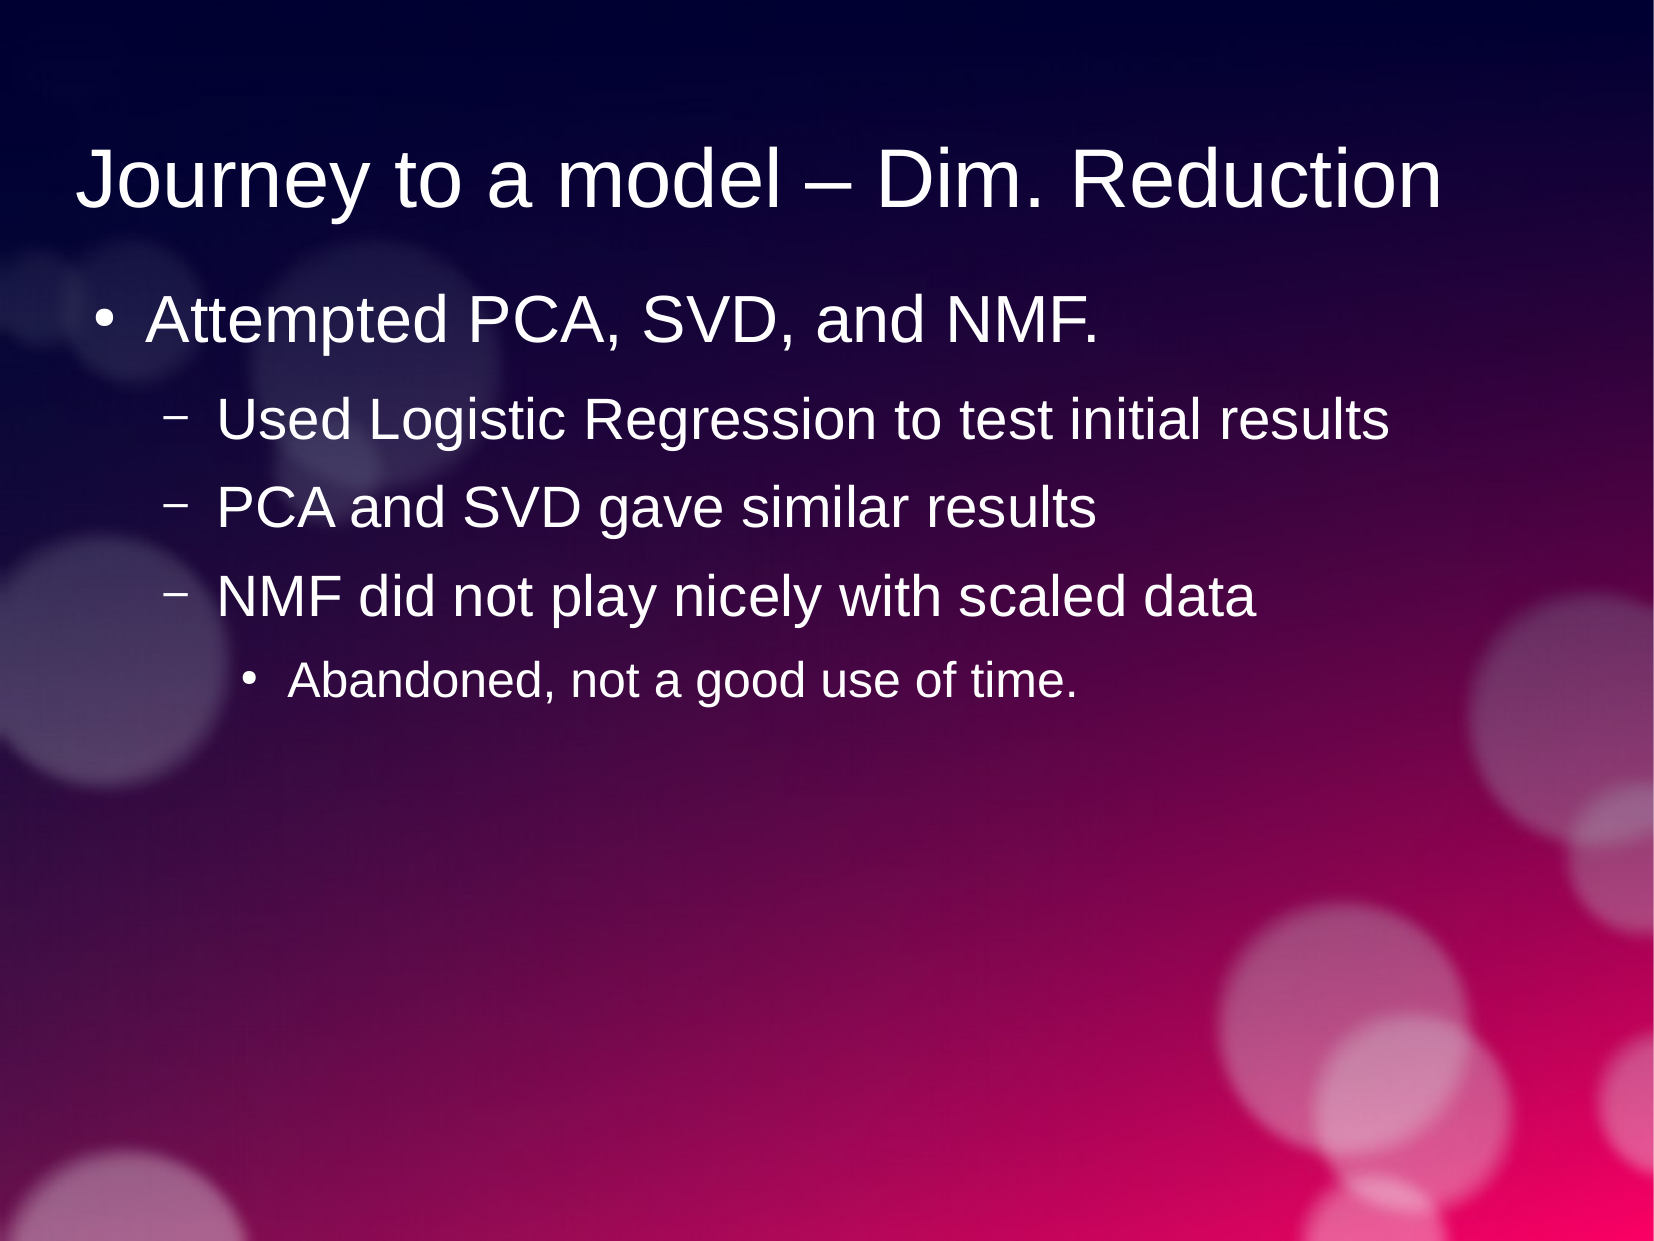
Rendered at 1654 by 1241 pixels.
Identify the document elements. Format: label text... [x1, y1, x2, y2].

title Journey to a model – Dim. Reduction [75, 75, 1564, 282]
picture [0, 0, 1654, 1241]
list Attempted PCA, SVD, and NMF. Used Logistic Regression to test initial results PCA and SVD gave similar results NMF did not play nicely with scaled data Abandoned, not a good use of time. [75, 282, 1564, 725]
